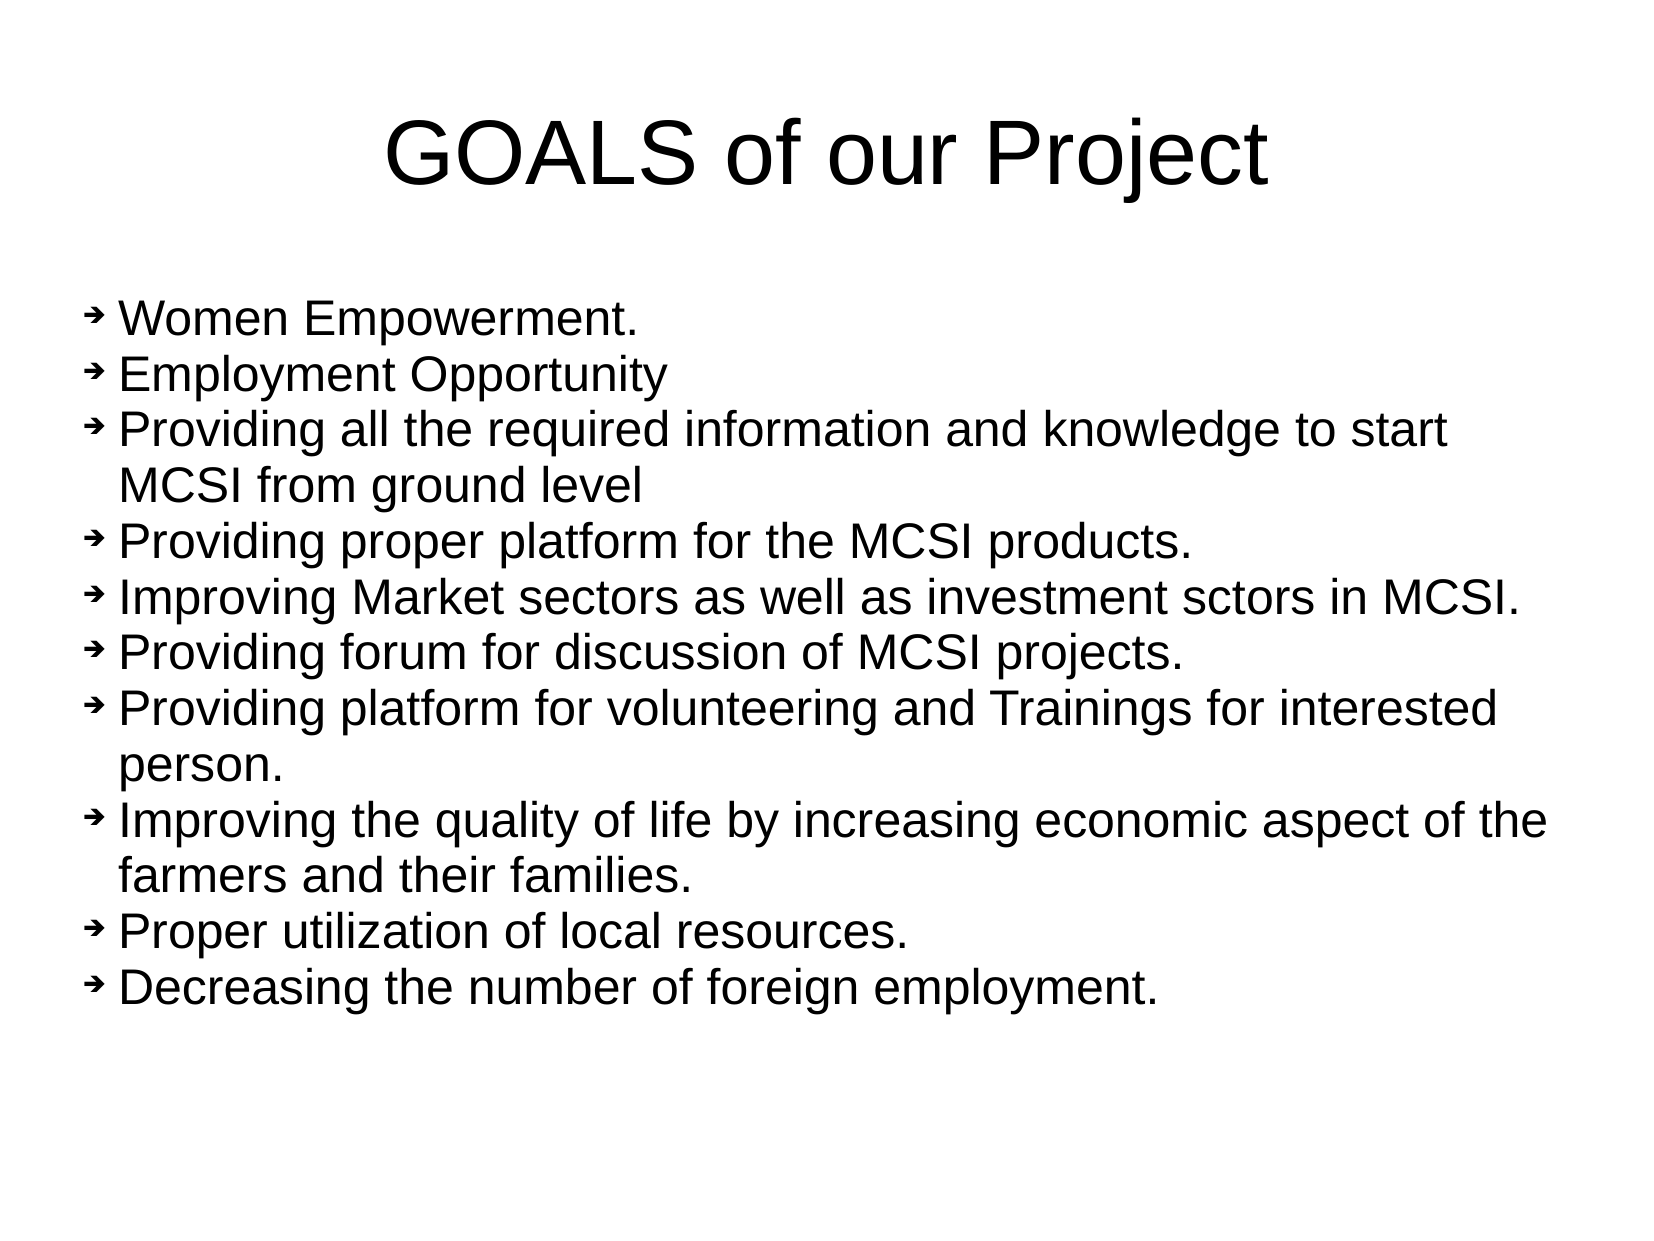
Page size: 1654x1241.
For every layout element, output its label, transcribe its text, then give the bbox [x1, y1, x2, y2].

subtitle Women Empowerment. Employment Opportunity Providing all the required information and knowledge to start MCSI from ground level Providing proper platform for the MCSI products. Improving Market sectors as well as investment sctors in MCSI. Providing forum for discussion of MCSI projects. Providing platform for volunteering and Trainings for interested person. Improving the quality of life by increasing economic aspect of the farmers and their families. Proper utilization of local resources. Decreasing the number of foreign employment. [82, 290, 1571, 1015]
title GOALS of our Project [82, 49, 1571, 257]
